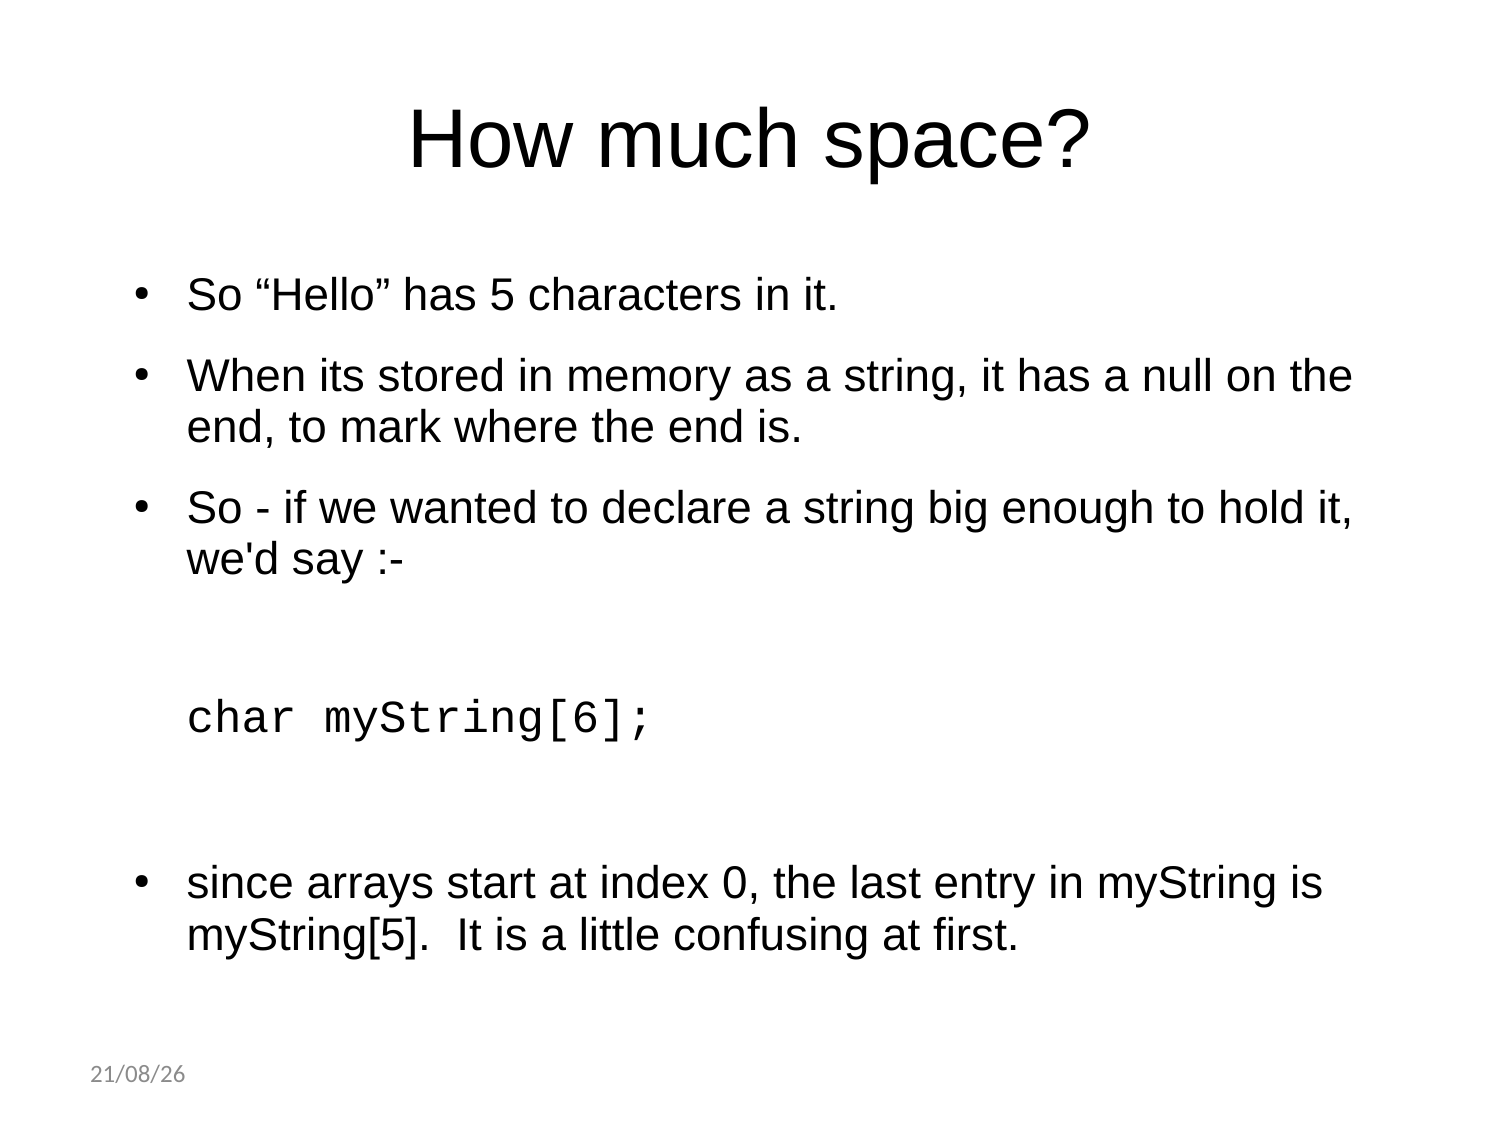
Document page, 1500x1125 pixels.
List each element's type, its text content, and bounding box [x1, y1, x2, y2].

list So “Hello” has 5 characters in it. When its stored in memory as a string, it has a null on the end, to mark where the end is. So - if we wanted to declare a string big enough to hold it, we'd say :- char myString[6]; since arrays start at index 0, the last entry in myString is myString[5]. It is a little confusing at first. [115, 268, 1436, 1061]
title How much space? [75, 44, 1425, 233]
